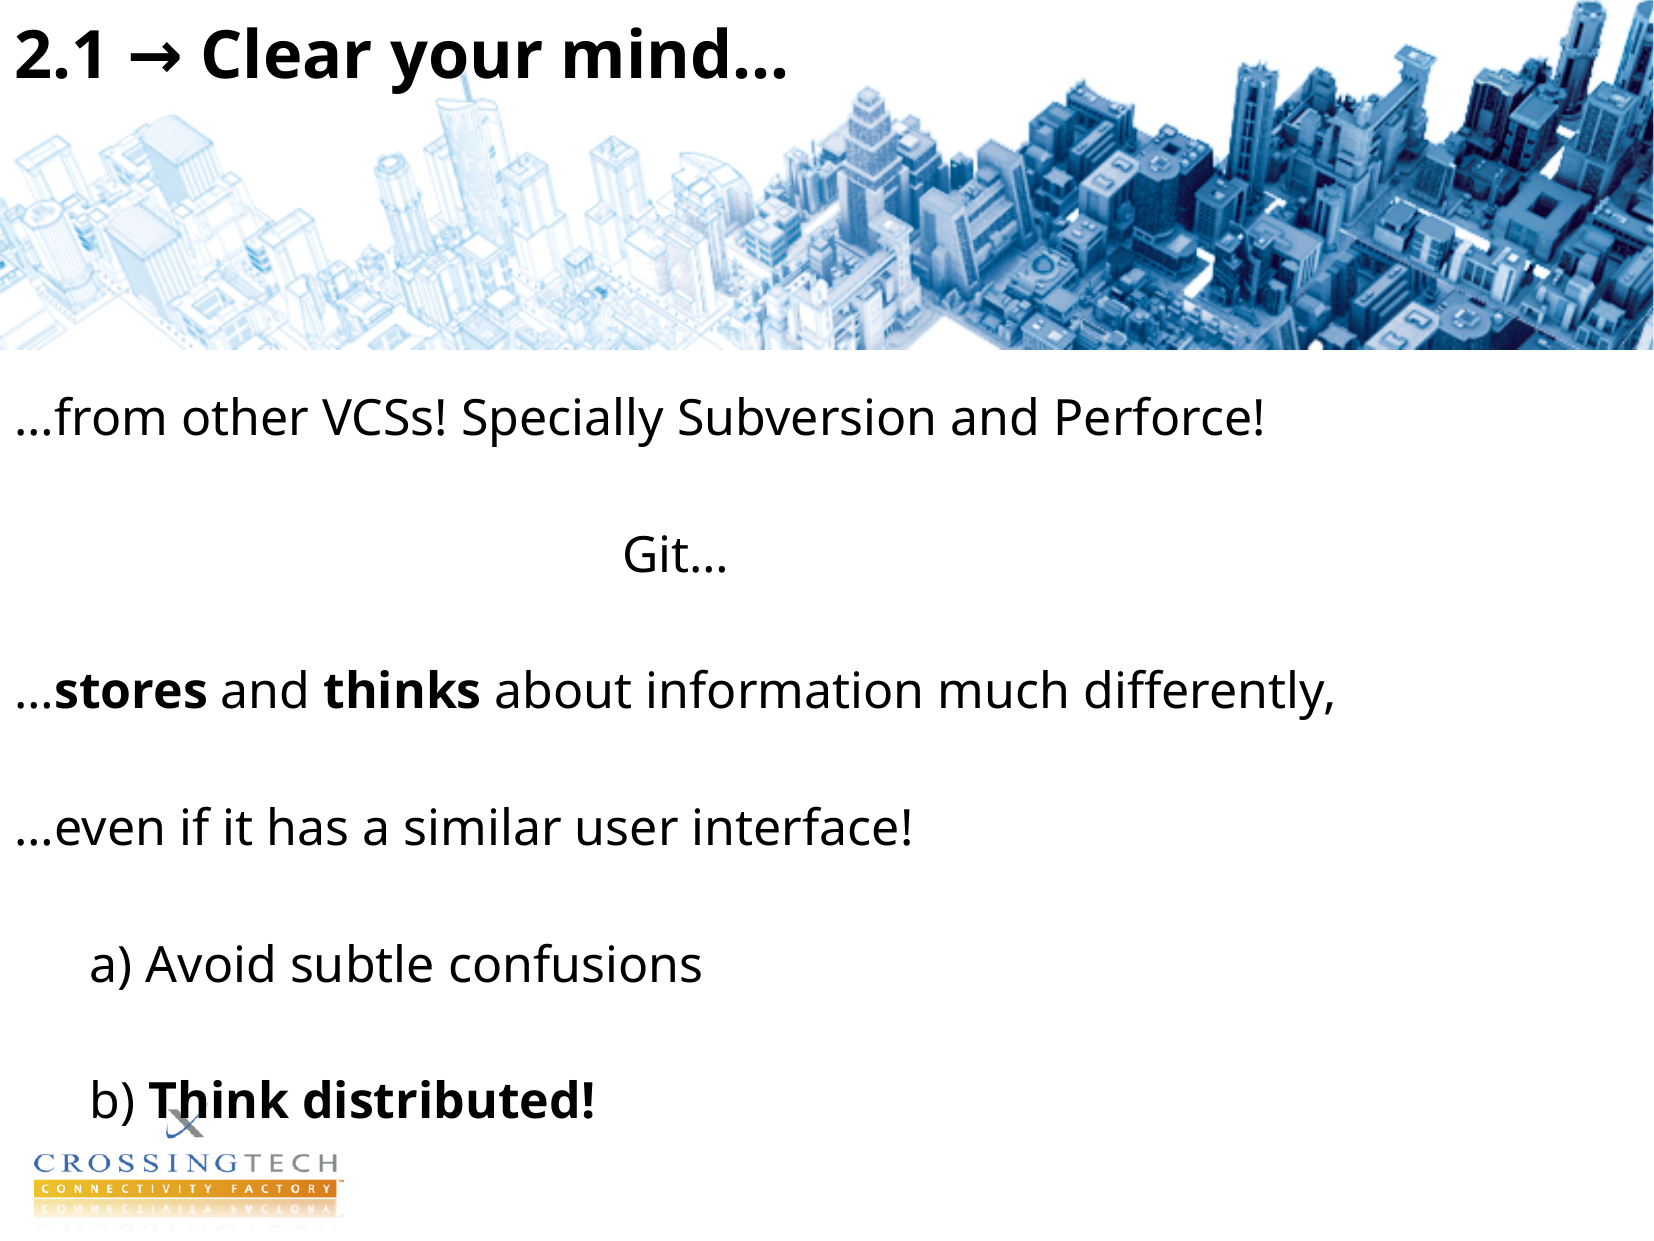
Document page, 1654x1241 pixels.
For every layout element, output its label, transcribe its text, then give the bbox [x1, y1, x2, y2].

picture [34, 1103, 344, 1237]
picture [312, 1103, 323, 1112]
text_box 2.1 → Clear your mind… [0, 0, 913, 93]
picture [98, 1103, 112, 1115]
picture [0, 0, 1654, 350]
text_box …from other VCSs! Specially Subversion and Perforce! Git… …stores and thinks about information much differently, …even if it has a similar user interface! a) Avoid subtle confusions b) Think distributed! [0, 375, 1654, 1031]
